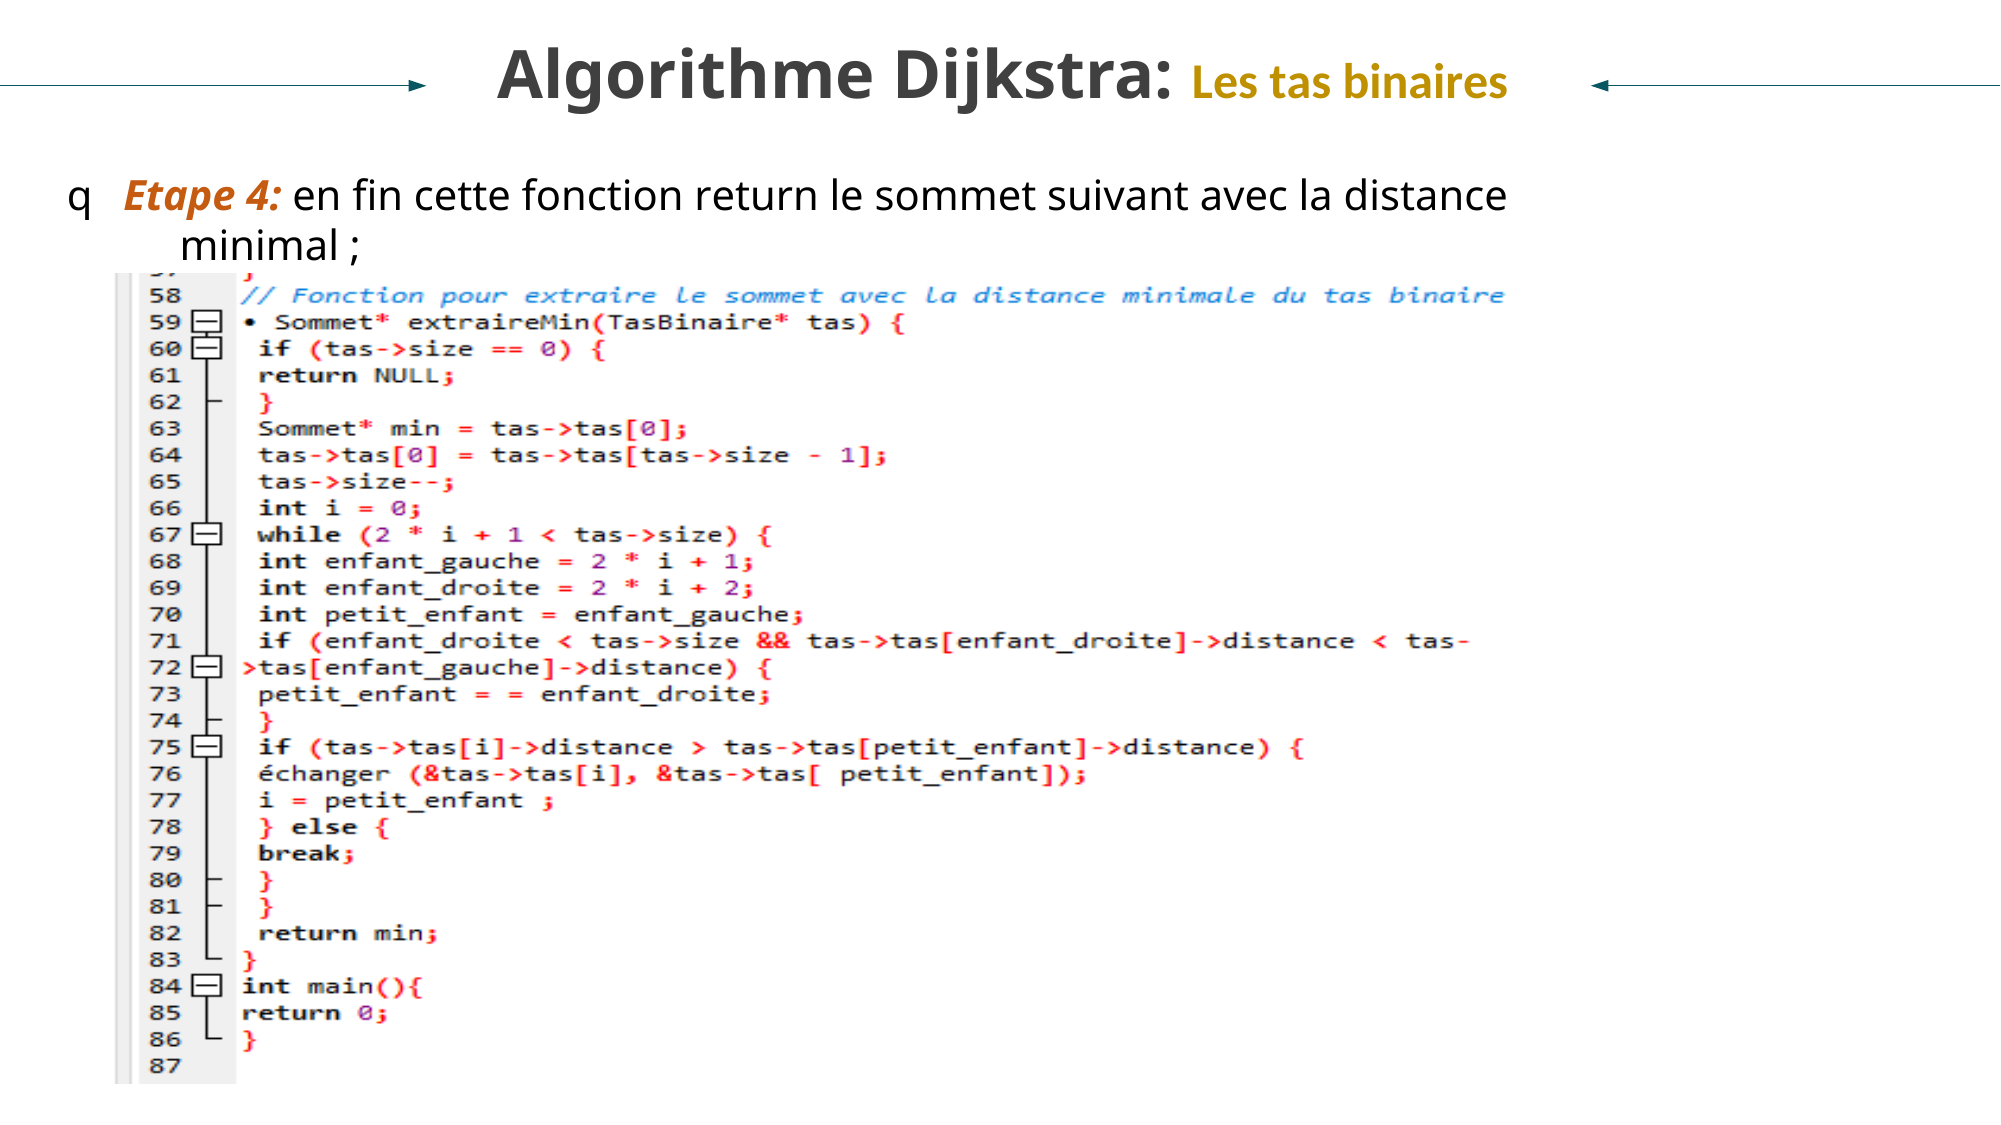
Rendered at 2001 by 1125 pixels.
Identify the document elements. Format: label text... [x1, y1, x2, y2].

text_box Algorithme Dijkstra: Les tas binaires [267, 41, 1750, 115]
picture [104, 273, 1779, 1084]
text_box Etape 4: en fin cette fonction return le sommet suivant avec la distance minimal ; [51, 161, 1709, 228]
